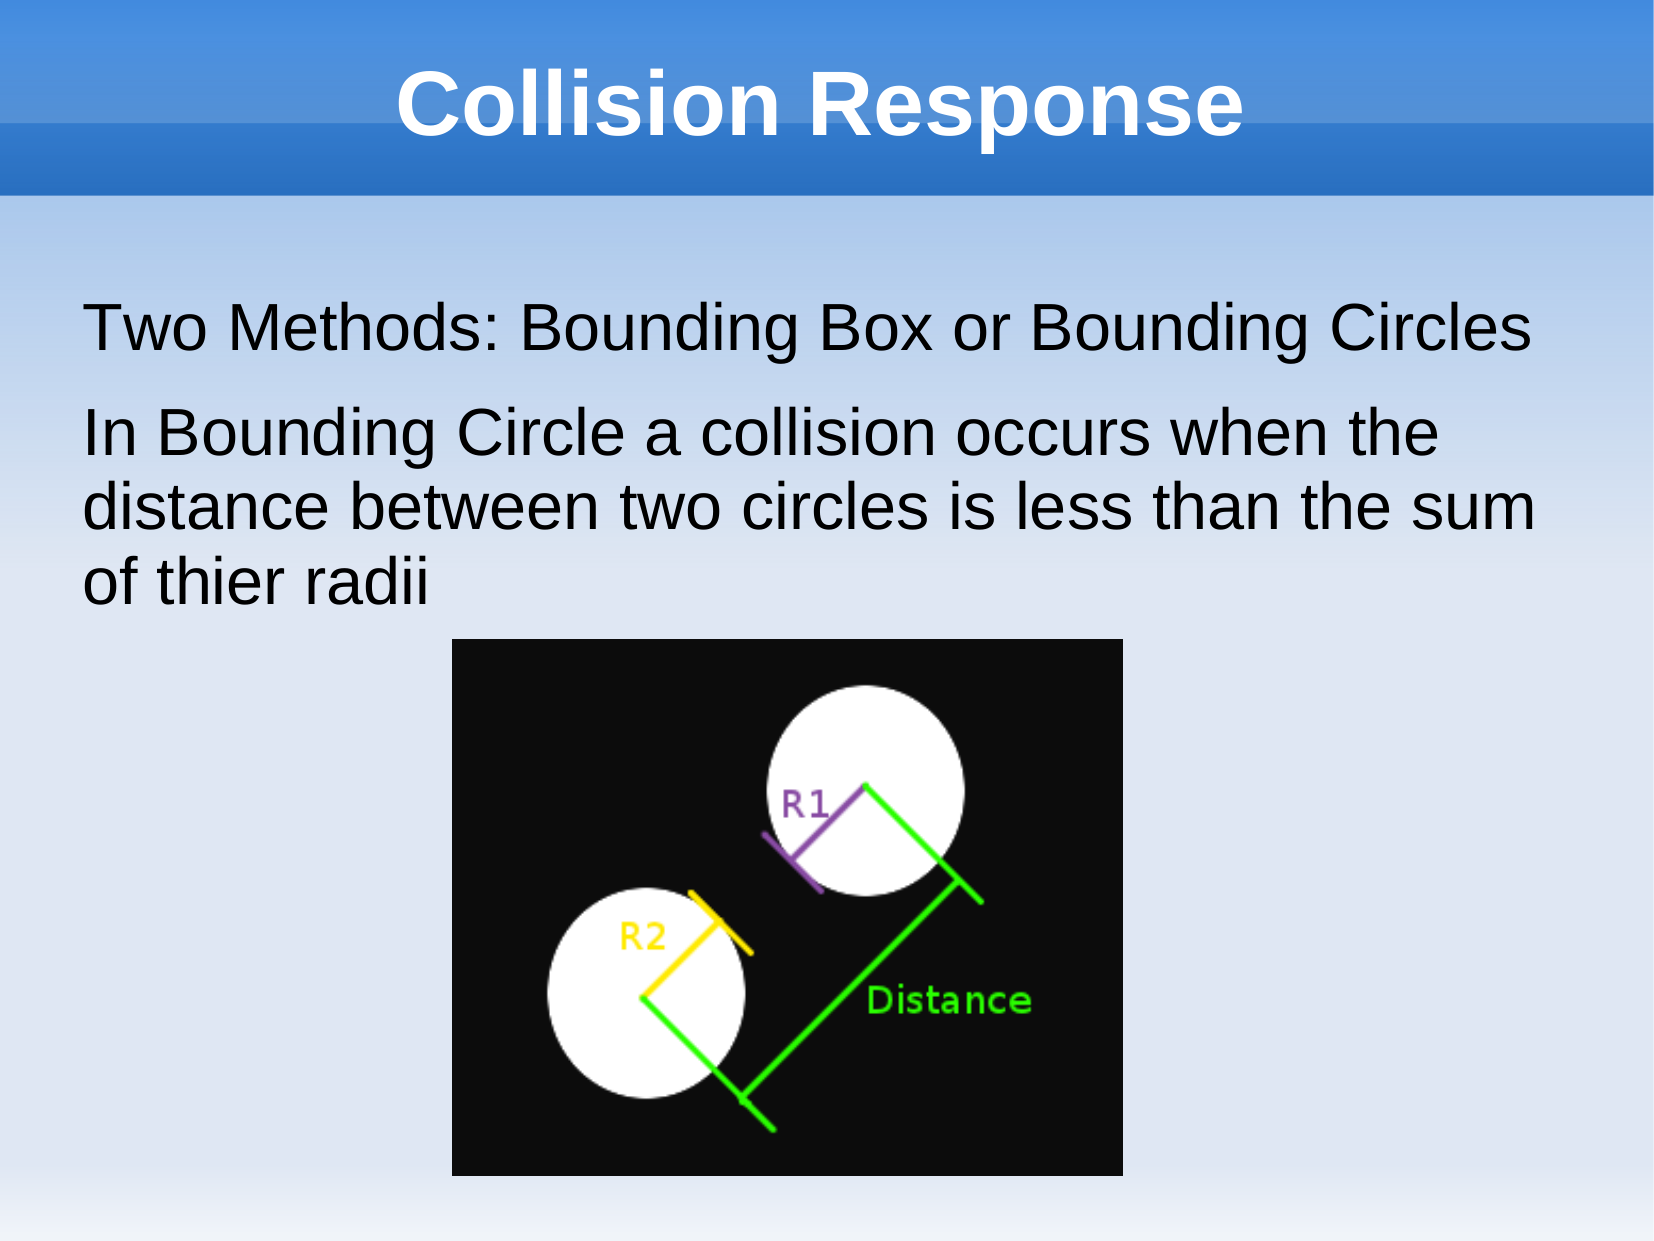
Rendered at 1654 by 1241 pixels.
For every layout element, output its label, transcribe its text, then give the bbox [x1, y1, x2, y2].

list Two Methods: Bounding Box or Bounding Circles In Bounding Circle a collision occurs when the distance between two circles is less than the sum of thier radii [82, 290, 1571, 1109]
picture [0, 0, 1654, 1241]
title Collision Response [76, 0, 1565, 208]
